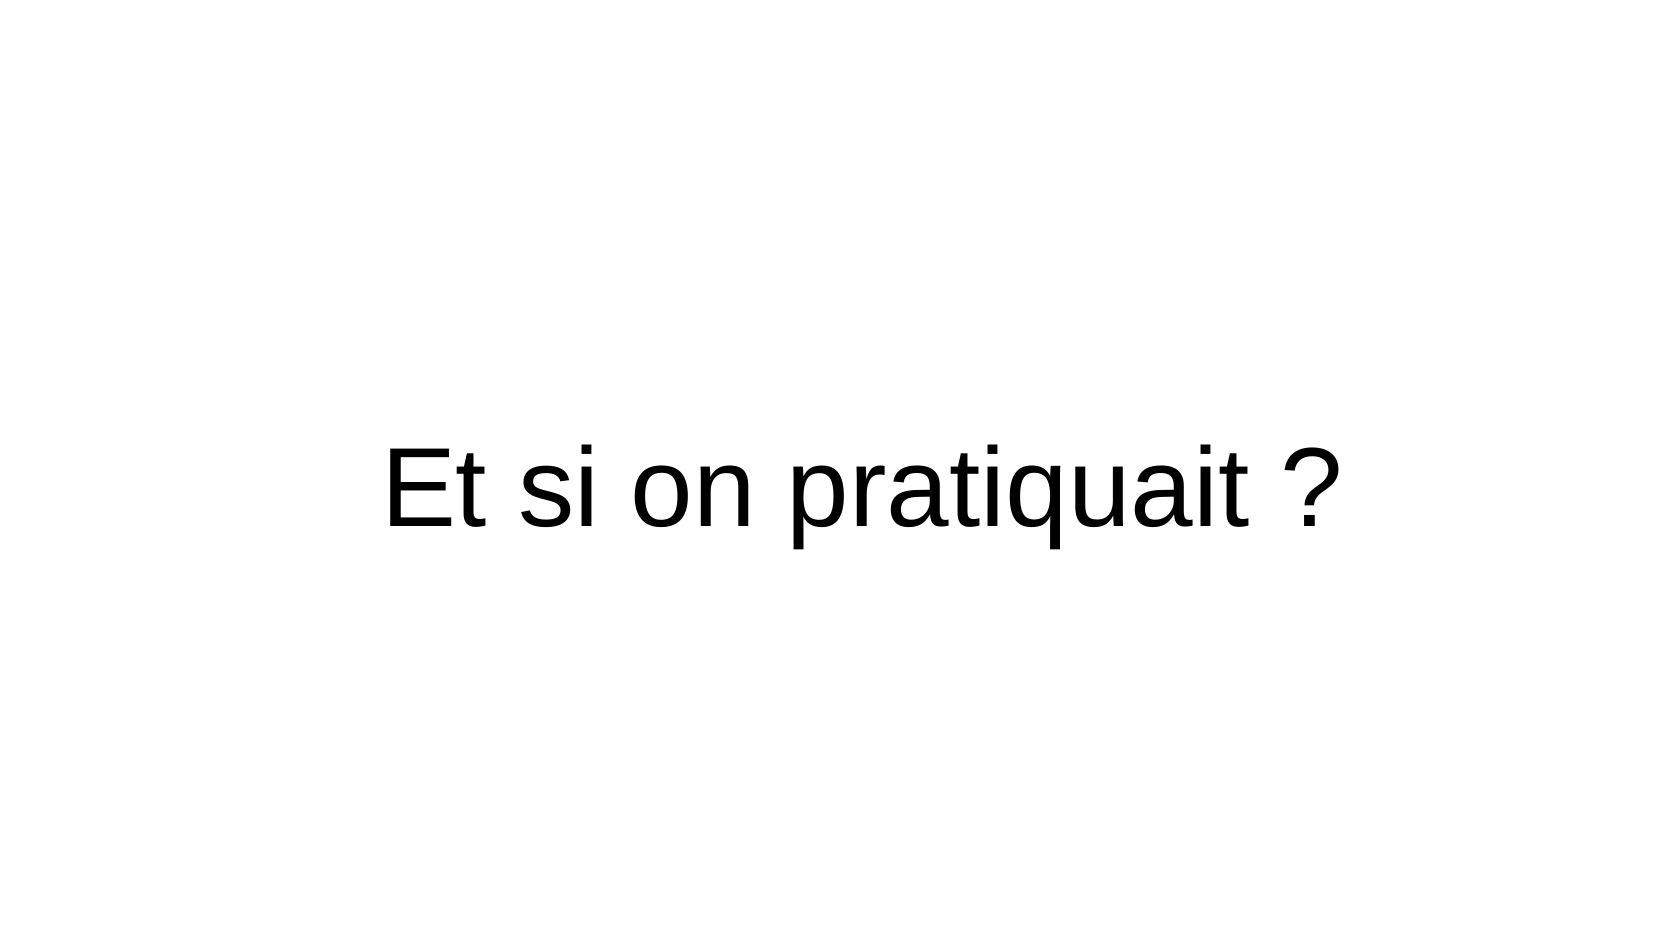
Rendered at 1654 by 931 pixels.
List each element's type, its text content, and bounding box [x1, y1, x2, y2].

list Et si on pratiquait ? [82, 217, 1571, 758]
